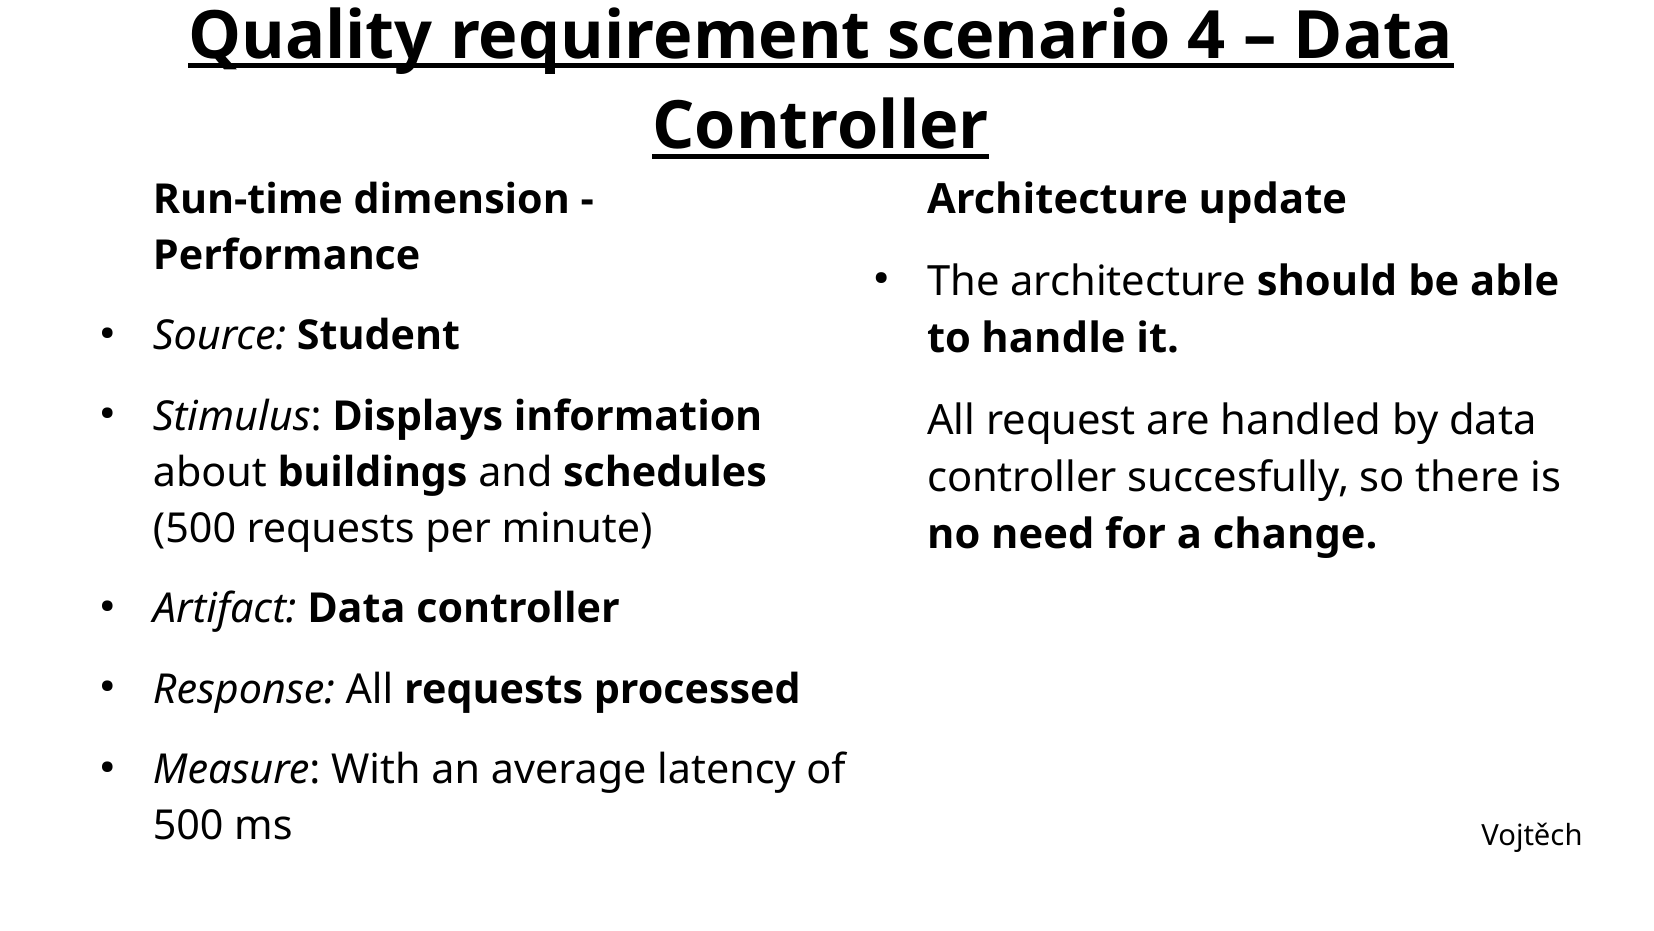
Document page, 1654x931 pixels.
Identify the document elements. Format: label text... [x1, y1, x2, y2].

list Architecture update The architecture should be able to handle it. All request are handled by data controller succesfully, so there is no need for a change. Vojtěch [856, 169, 1583, 857]
list Run-time dimension - Performance Source: Student Stimulus: Displays information about buildings and schedules (500 requests per minute) Artifact: Data controller Response: All requests processed Measure: With an average latency of 500 ms [82, 169, 856, 857]
title Quality requirement scenario 4 – Data Controller [76, 29, 1565, 126]
